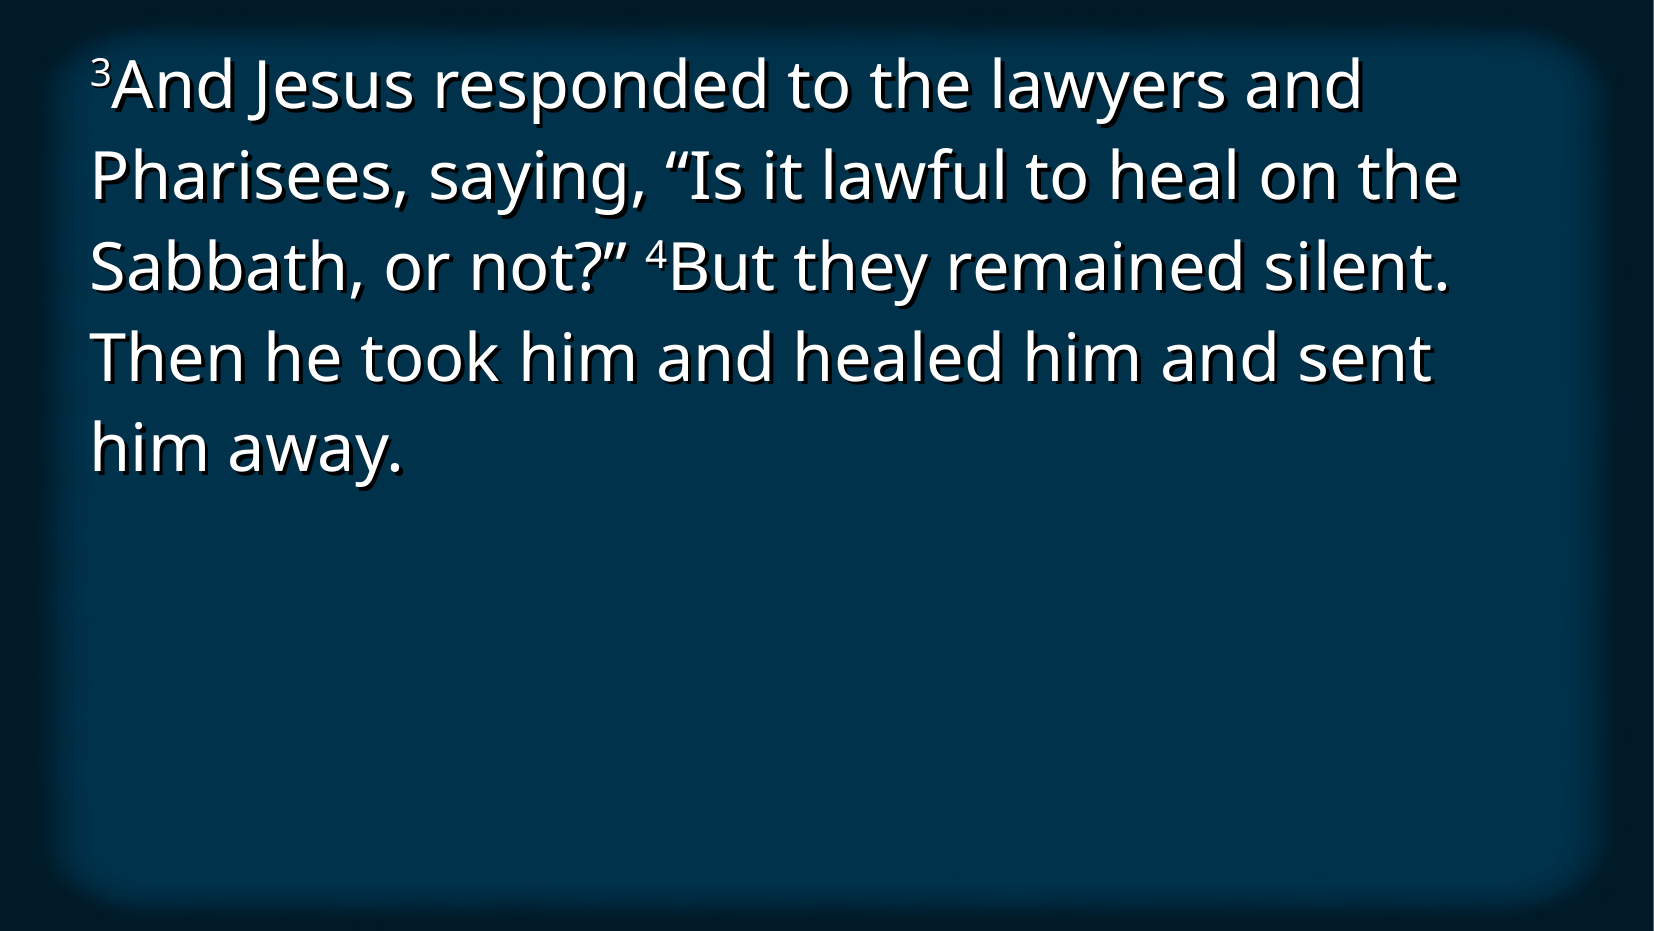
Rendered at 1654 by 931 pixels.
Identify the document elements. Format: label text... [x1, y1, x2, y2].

text_box 3And Jesus responded to the lawyers and Pharisees, saying, “Is it lawful to heal on the Sabbath, or not?” 4But they remained silent. Then he took him and healed him and sent him away. [75, 30, 1576, 400]
picture [0, 0, 1654, 931]
